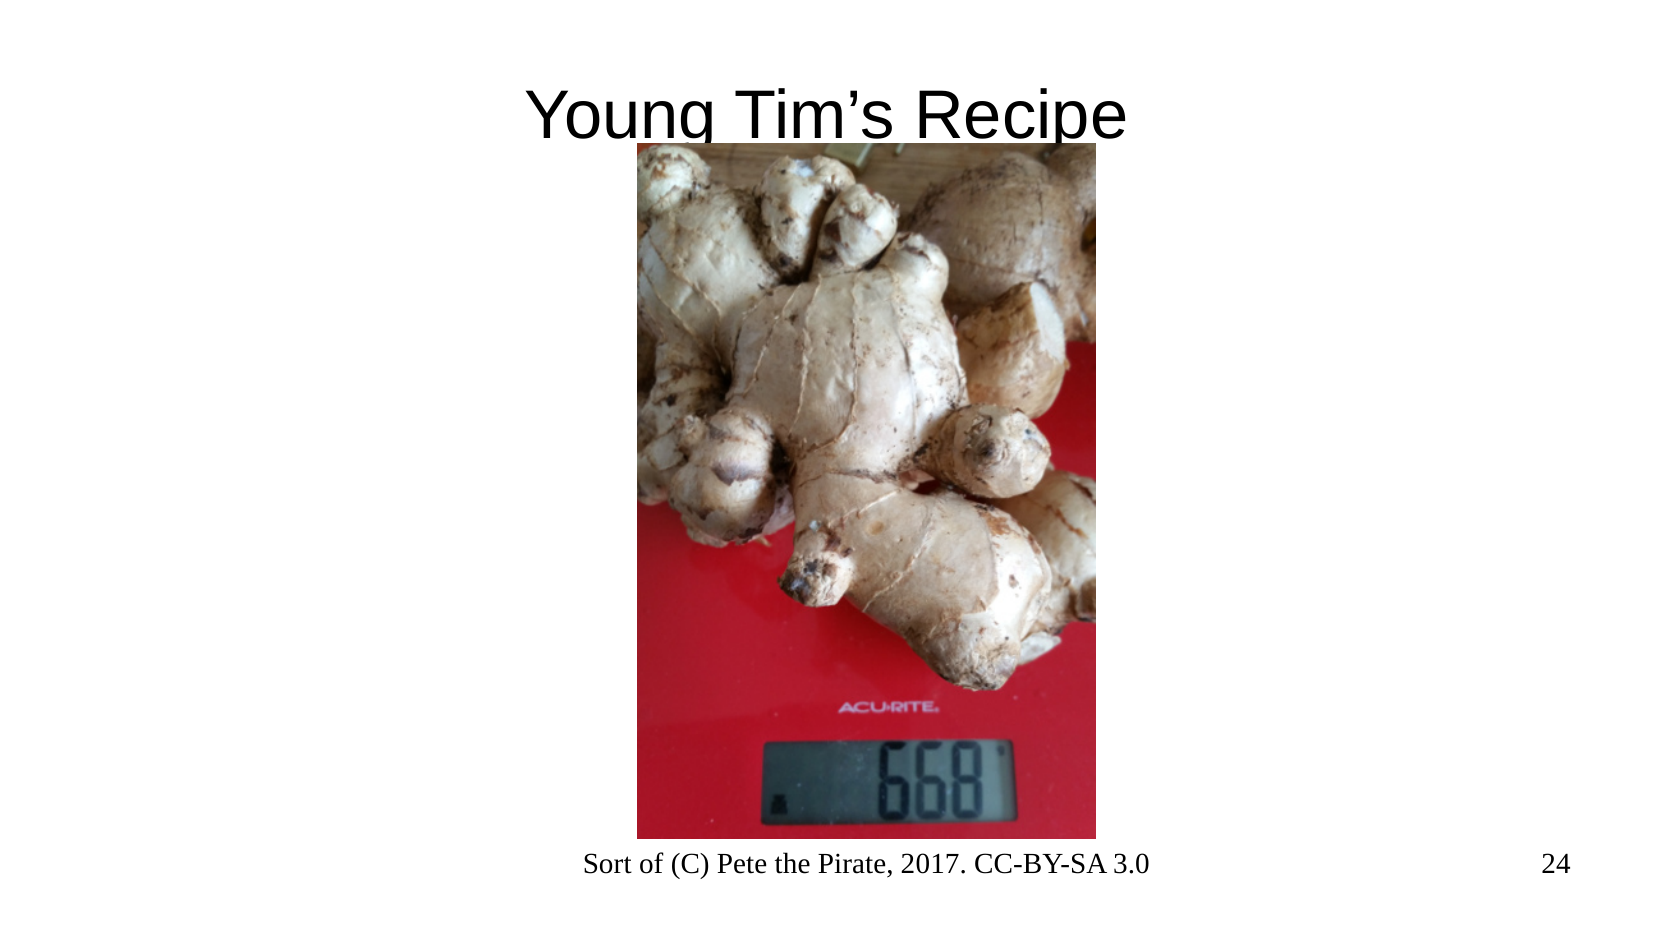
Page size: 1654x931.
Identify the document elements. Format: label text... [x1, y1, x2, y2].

title Young Tim’s Recipe [82, 37, 1571, 193]
picture [637, 143, 1096, 839]
